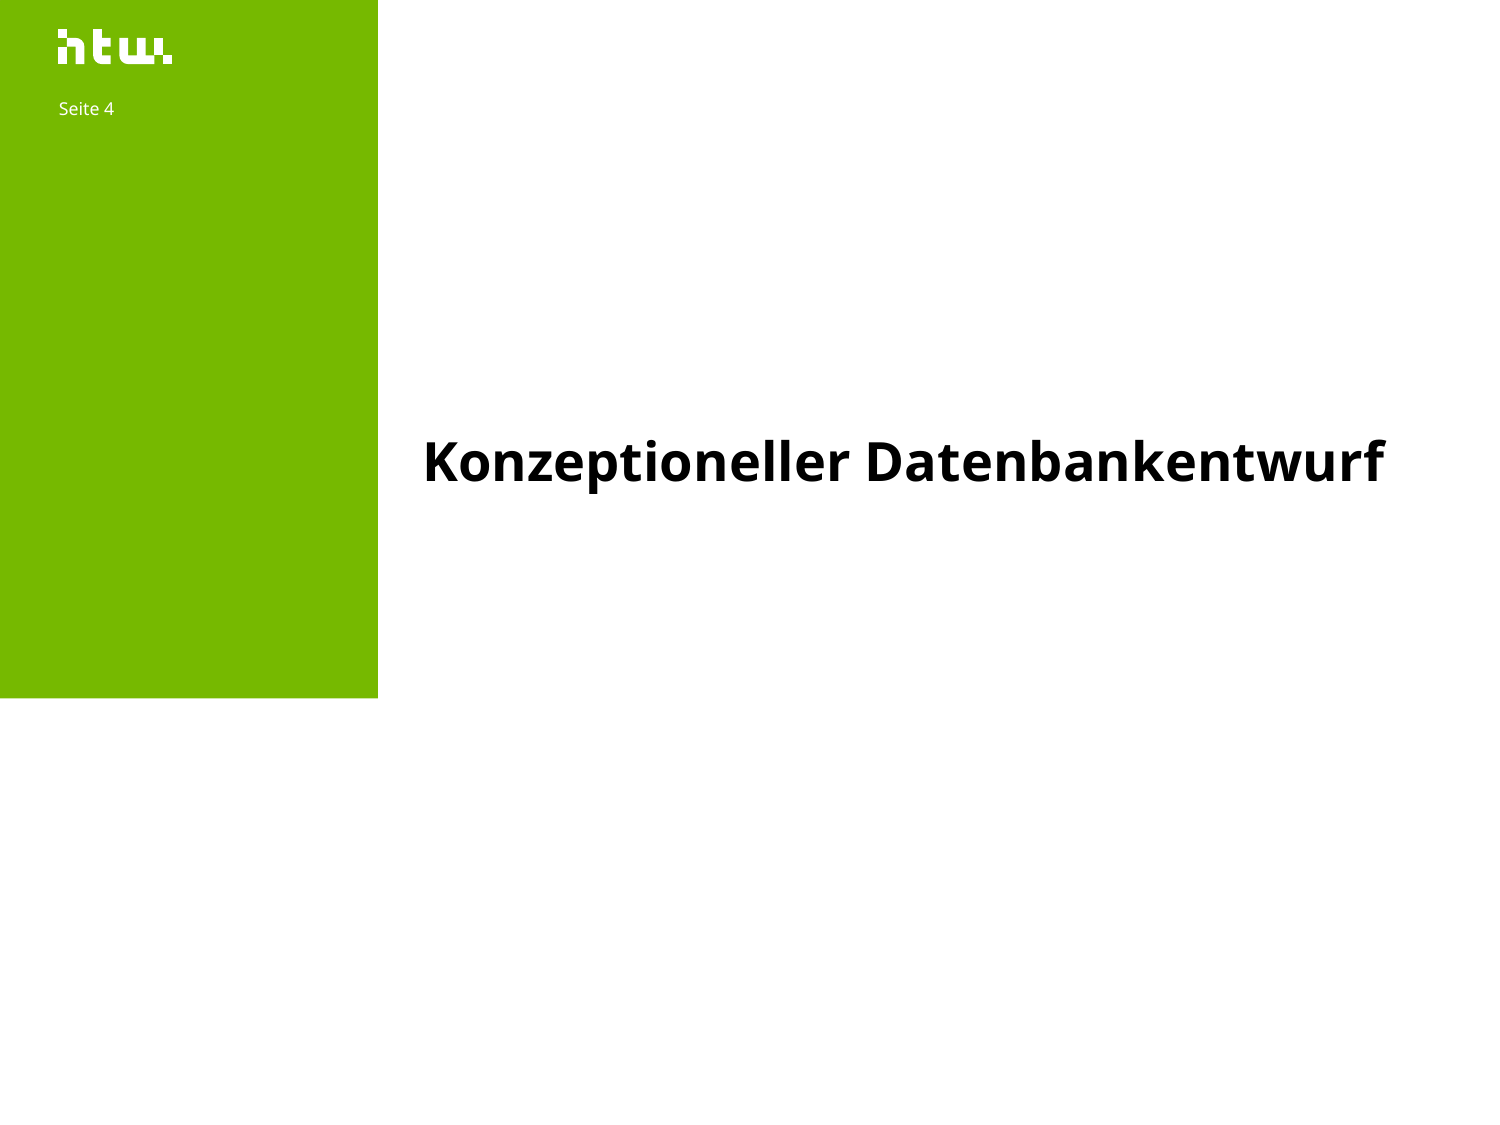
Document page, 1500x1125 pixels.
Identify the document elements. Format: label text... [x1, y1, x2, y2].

list Konzeptioneller Datenbankentwurf [407, 413, 1465, 1089]
